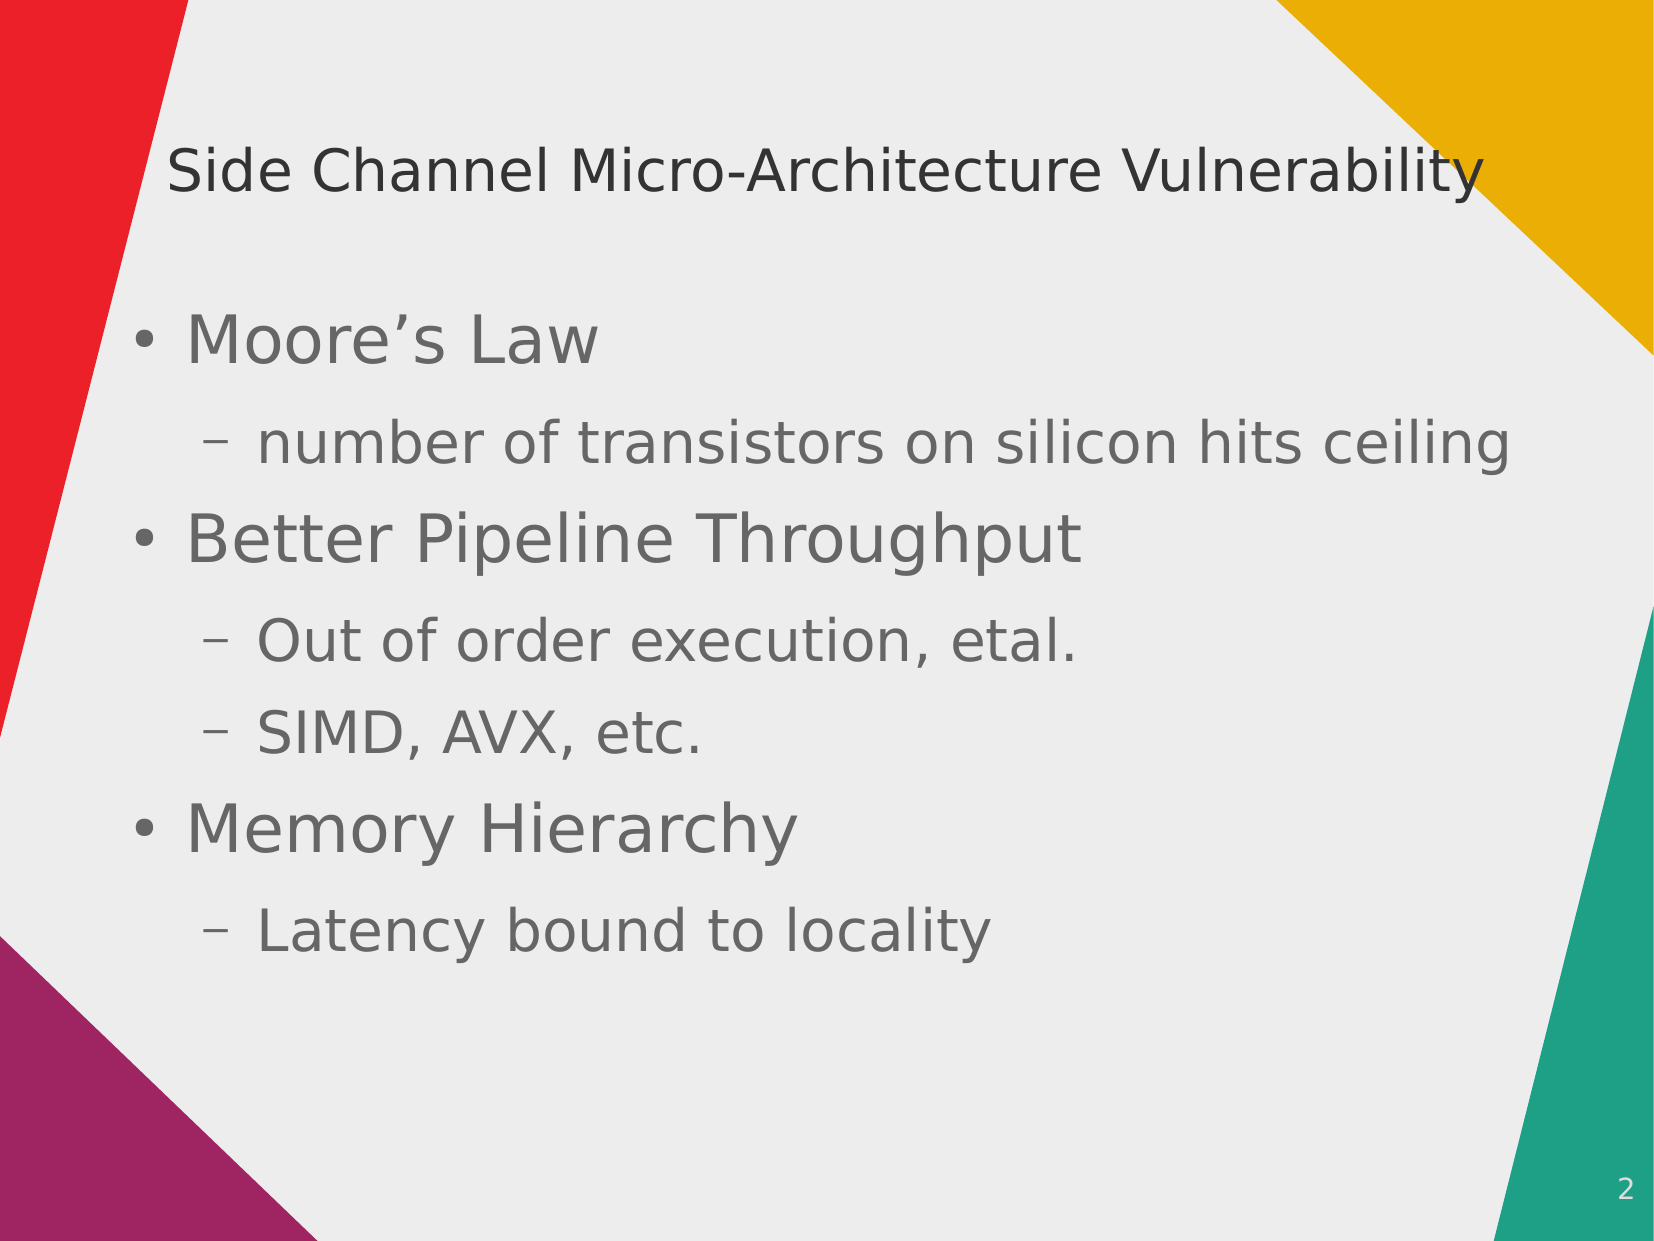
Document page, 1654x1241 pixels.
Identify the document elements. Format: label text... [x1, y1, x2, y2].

title Side Channel Micro-Architecture Vulnerability [114, 73, 1539, 271]
list Moore’s Law number of transistors on silicon hits ceiling Better Pipeline Throughput Out of order execution, etal. SIMD, AVX, etc. Memory Hierarchy Latency bound to locality [114, 302, 1539, 1033]
